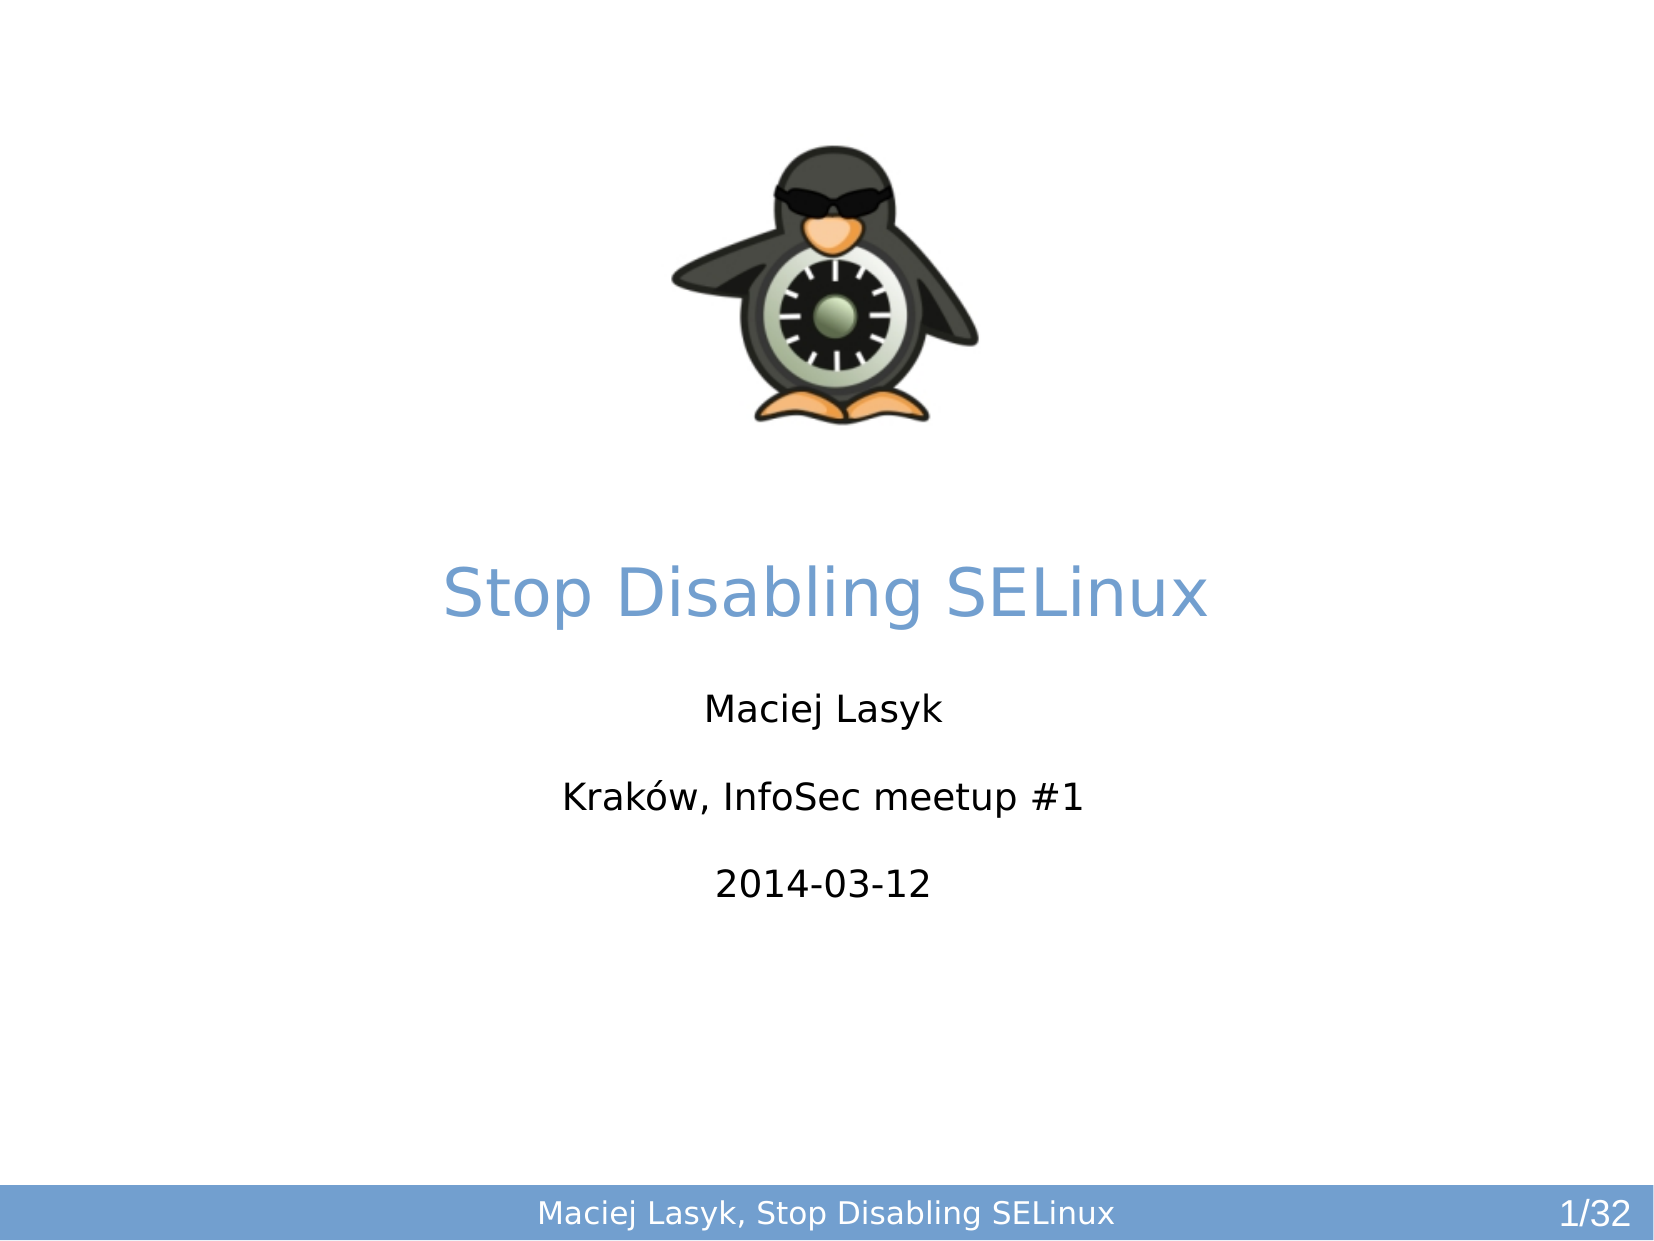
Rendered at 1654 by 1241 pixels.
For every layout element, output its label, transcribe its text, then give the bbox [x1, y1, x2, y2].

text_box Maciej Lasyk, Stop Disabling SELinux [522, 1188, 1132, 1240]
text_box [1647, 1185, 1654, 1241]
text_box Stop Disabling SELinux [428, 547, 1226, 641]
picture [660, 131, 994, 434]
text_box Maciej Lasyk Kraków, InfoSec meetup #1 2014-03-12 [547, 680, 1100, 914]
text_box [0, 1185, 1533, 1241]
text_box 1/32 [1533, 1185, 1647, 1241]
